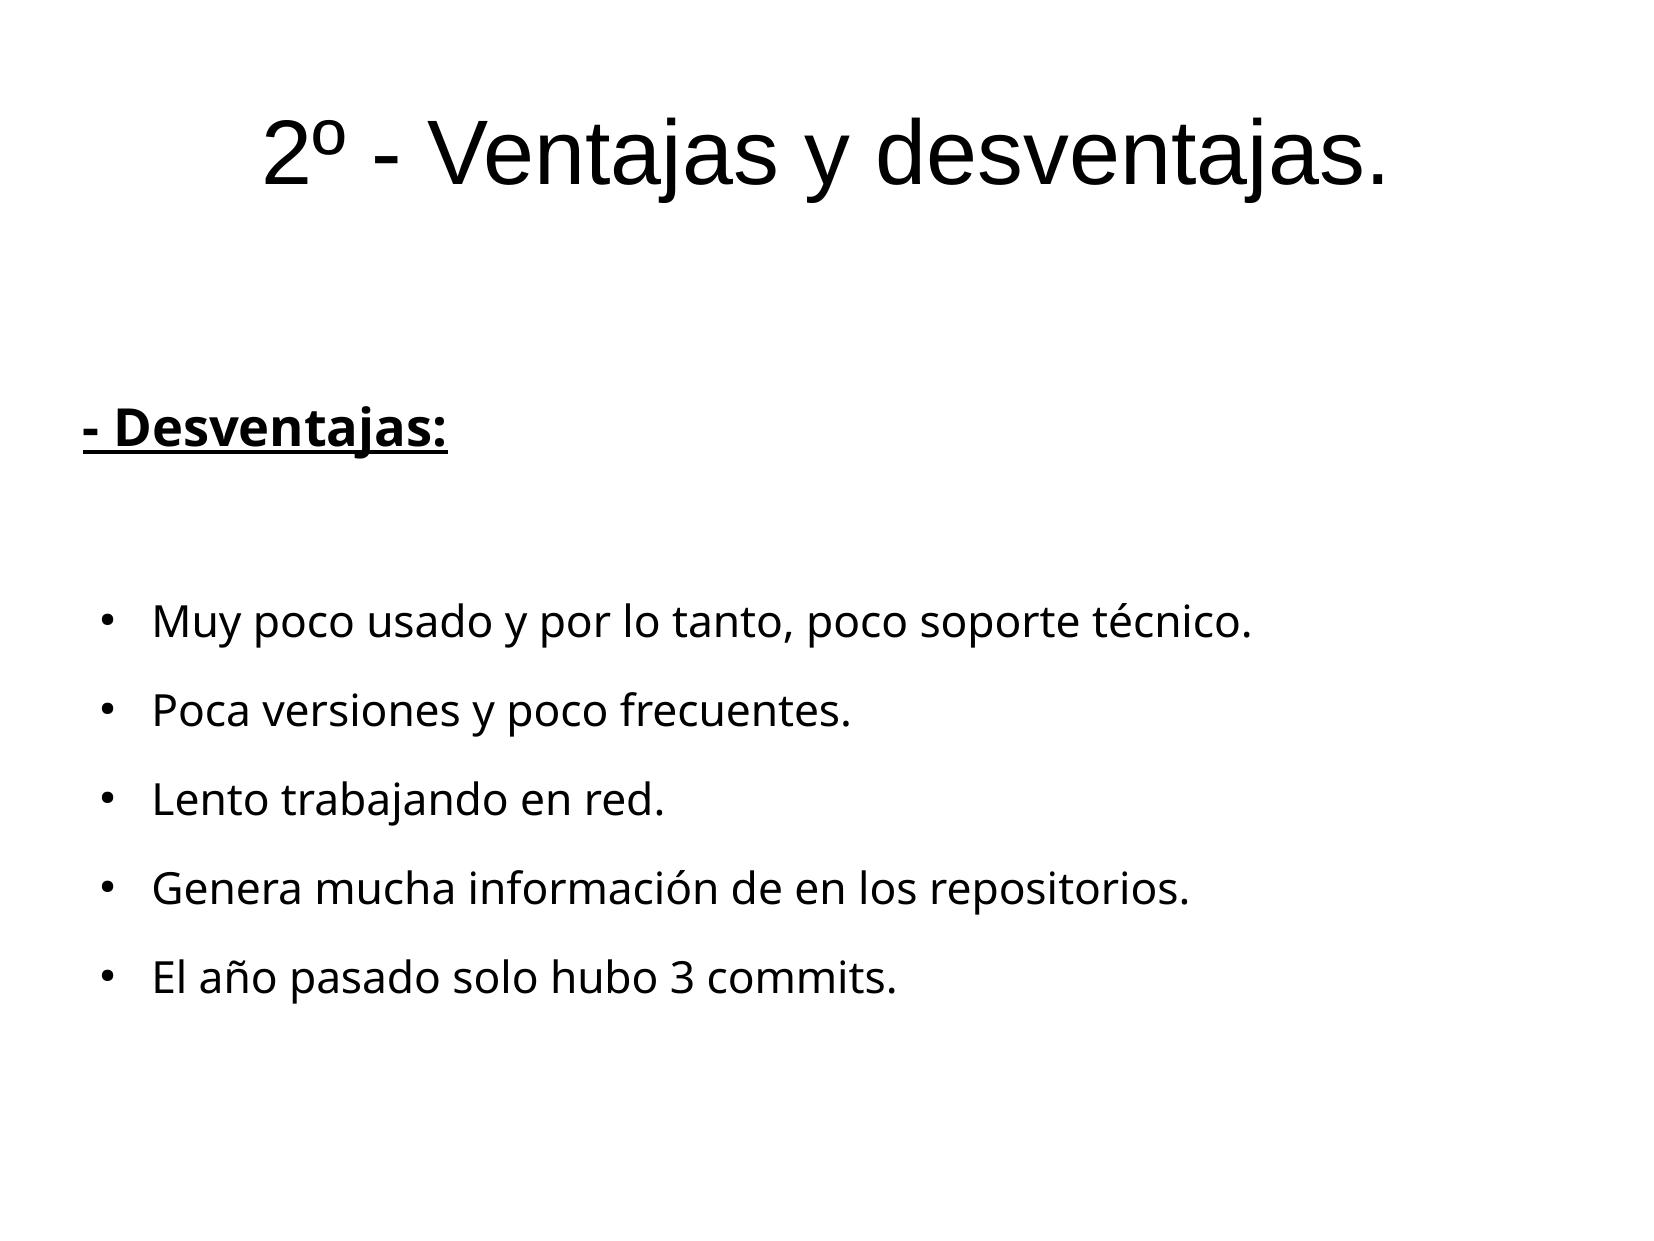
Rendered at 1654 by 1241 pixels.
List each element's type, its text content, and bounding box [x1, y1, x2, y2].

title 2º - Ventajas y desventajas. [82, 49, 1571, 257]
list - Desventajas: Muy poco usado y por lo tanto, poco soporte técnico. Poca versiones y poco frecuentes. Lento trabajando en red. Genera mucha información de en los repositorios. El año pasado solo hubo 3 commits. [82, 290, 1571, 1010]
